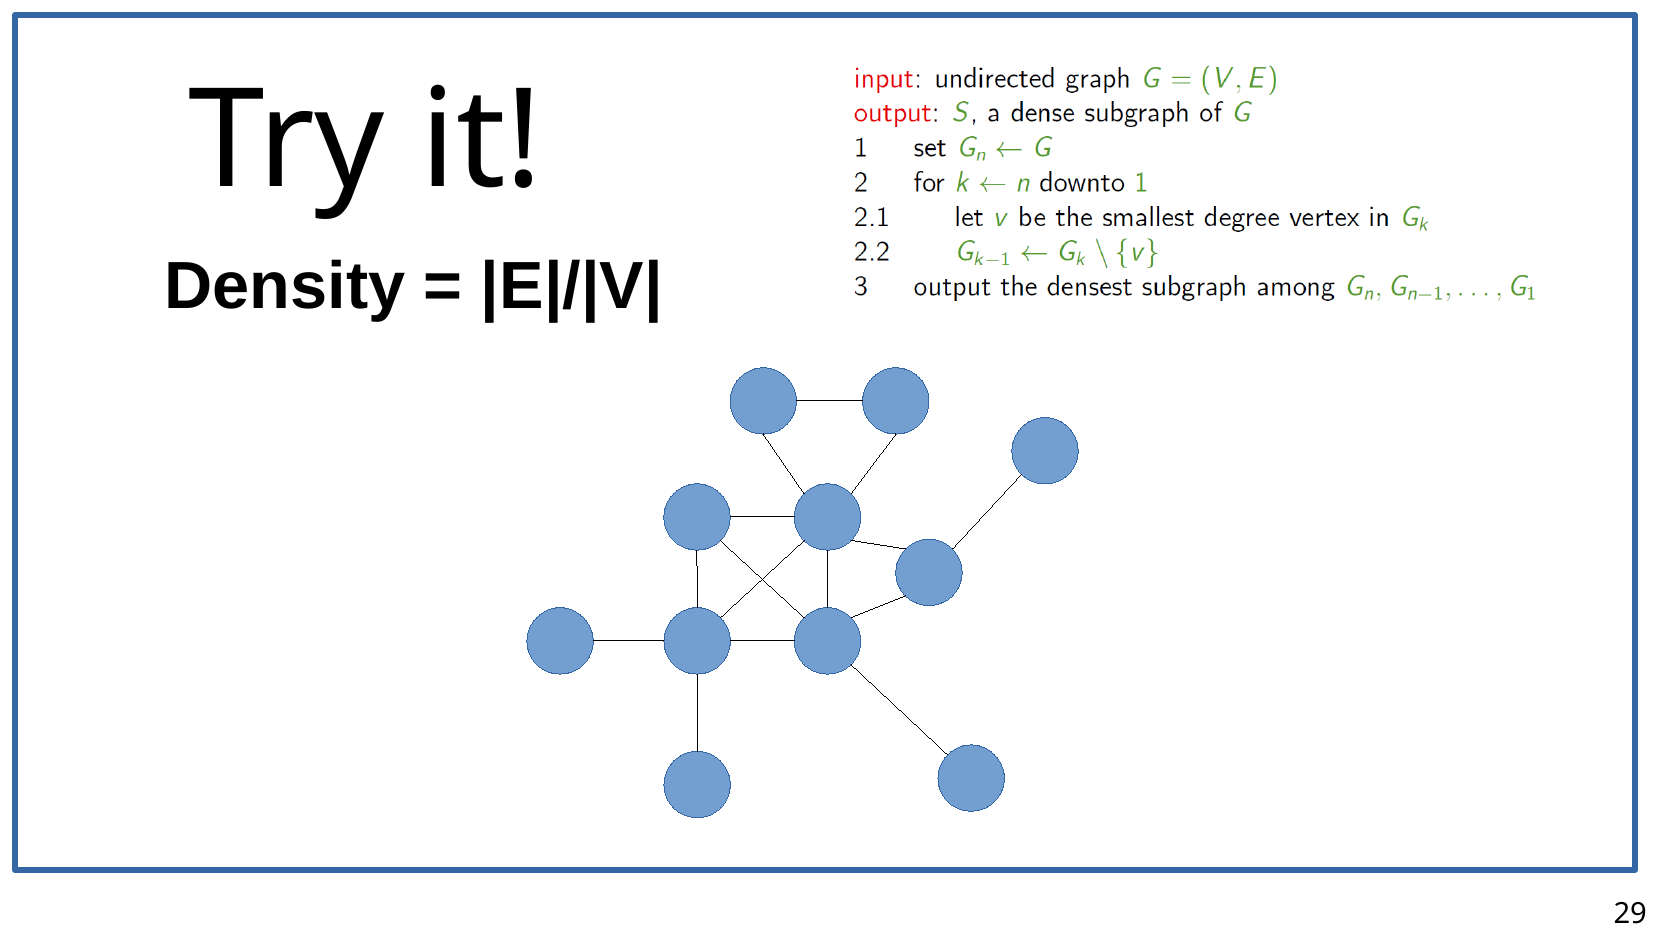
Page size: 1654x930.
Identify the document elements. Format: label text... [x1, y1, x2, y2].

text_box [663, 607, 731, 675]
text_box [663, 751, 731, 818]
text_box [937, 744, 1005, 812]
text_box [526, 607, 594, 675]
text_box Density = |E|/|V| [150, 240, 679, 331]
text_box [1011, 417, 1079, 484]
text_box [794, 483, 861, 551]
picture [846, 44, 1576, 331]
title Try it! [34, 29, 698, 237]
text_box [862, 367, 929, 435]
text_box [895, 539, 963, 606]
text_box [730, 367, 797, 435]
text_box [663, 483, 731, 551]
text_box [794, 607, 861, 675]
